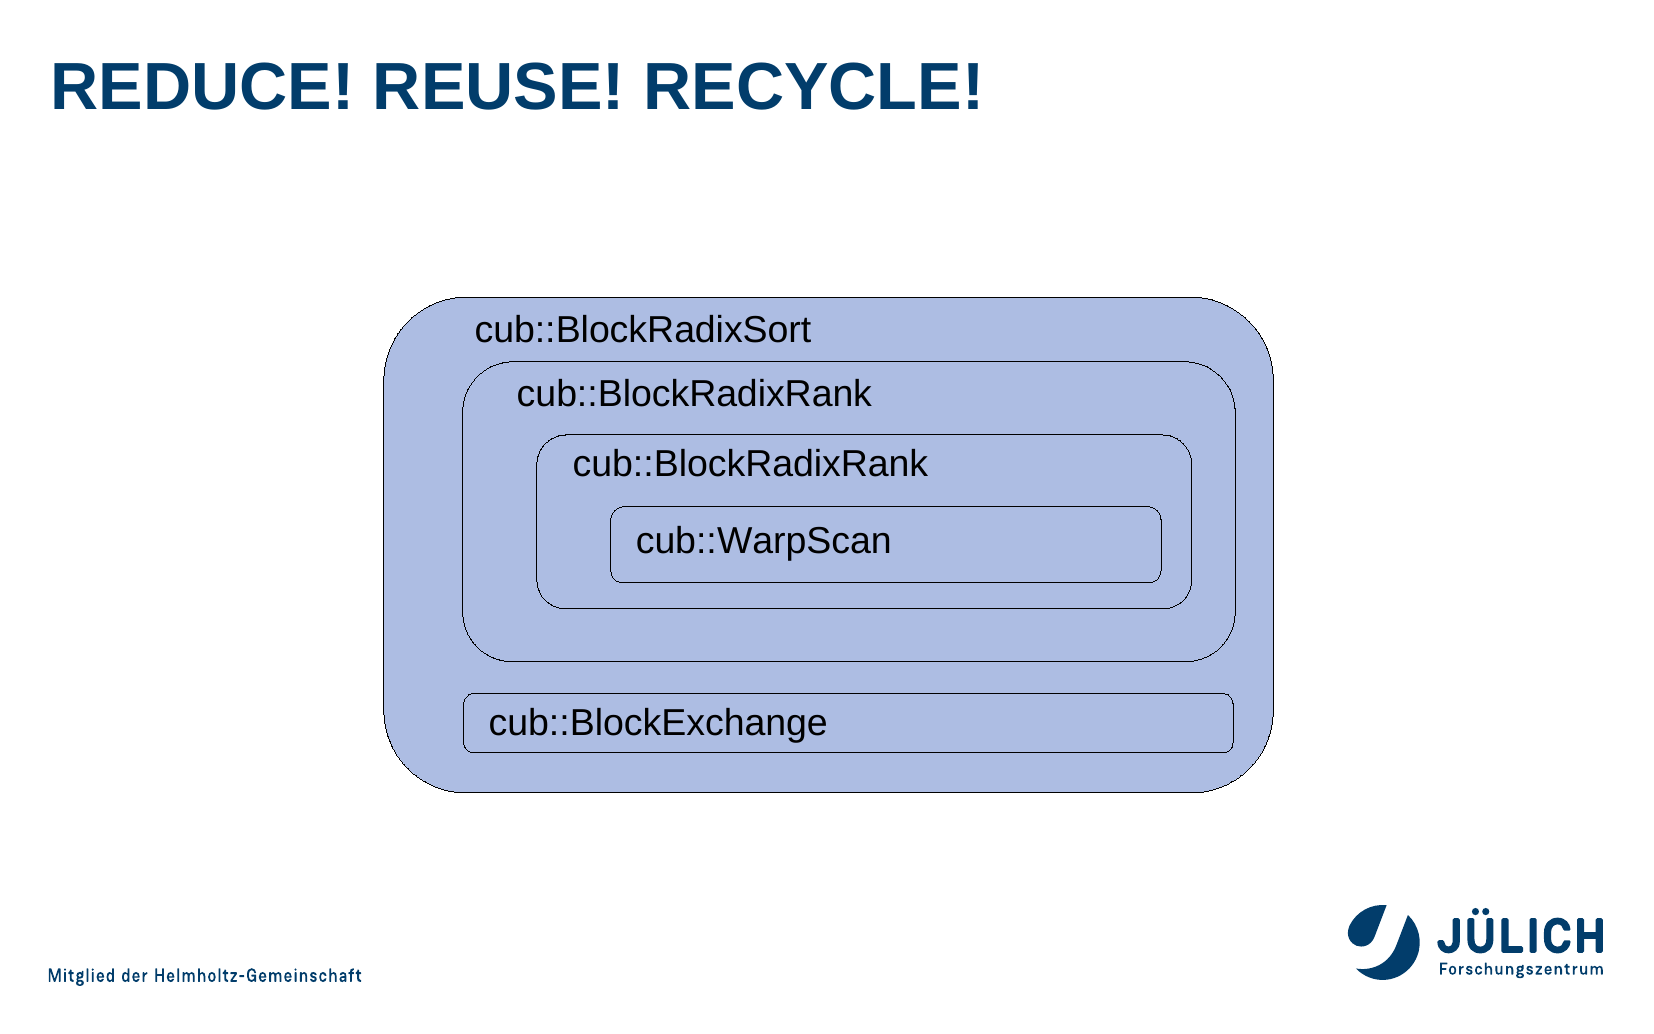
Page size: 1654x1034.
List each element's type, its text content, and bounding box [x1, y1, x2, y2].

text_box cub::WarpScan [621, 508, 1092, 580]
text_box cub::BlockExchange [473, 690, 945, 762]
text_box [383, 297, 1274, 793]
text_box cub::BlockRadixSort [459, 297, 931, 369]
text_box cub::BlockRadixRank [501, 361, 973, 433]
title Reduce! Reuse! Recycle! [50, 48, 1604, 219]
text_box cub::BlockRadixRank [558, 431, 1029, 503]
